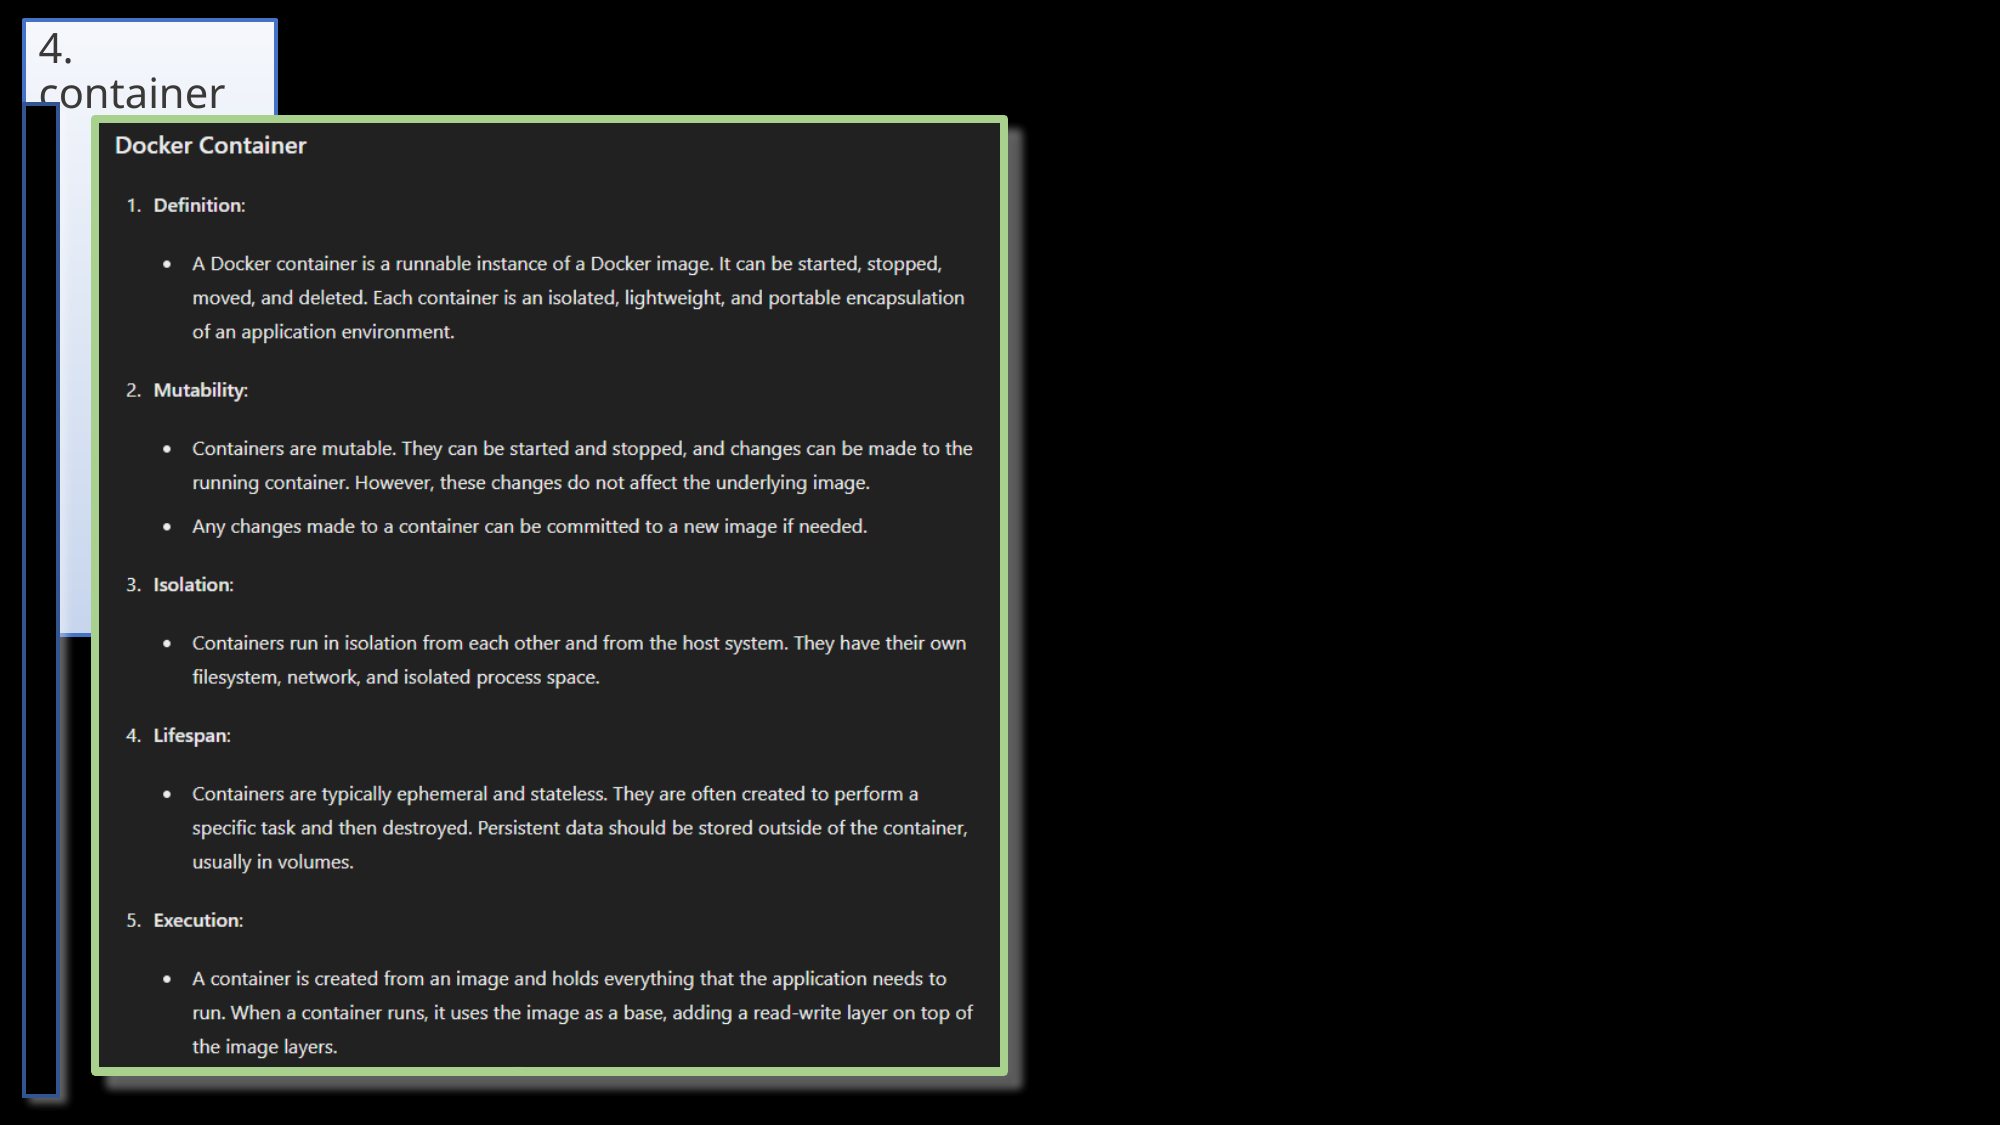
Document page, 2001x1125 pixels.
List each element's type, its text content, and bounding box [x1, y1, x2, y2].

title 4. container [23, 20, 277, 636]
text_box [23, 103, 58, 1096]
picture [99, 122, 1000, 1068]
